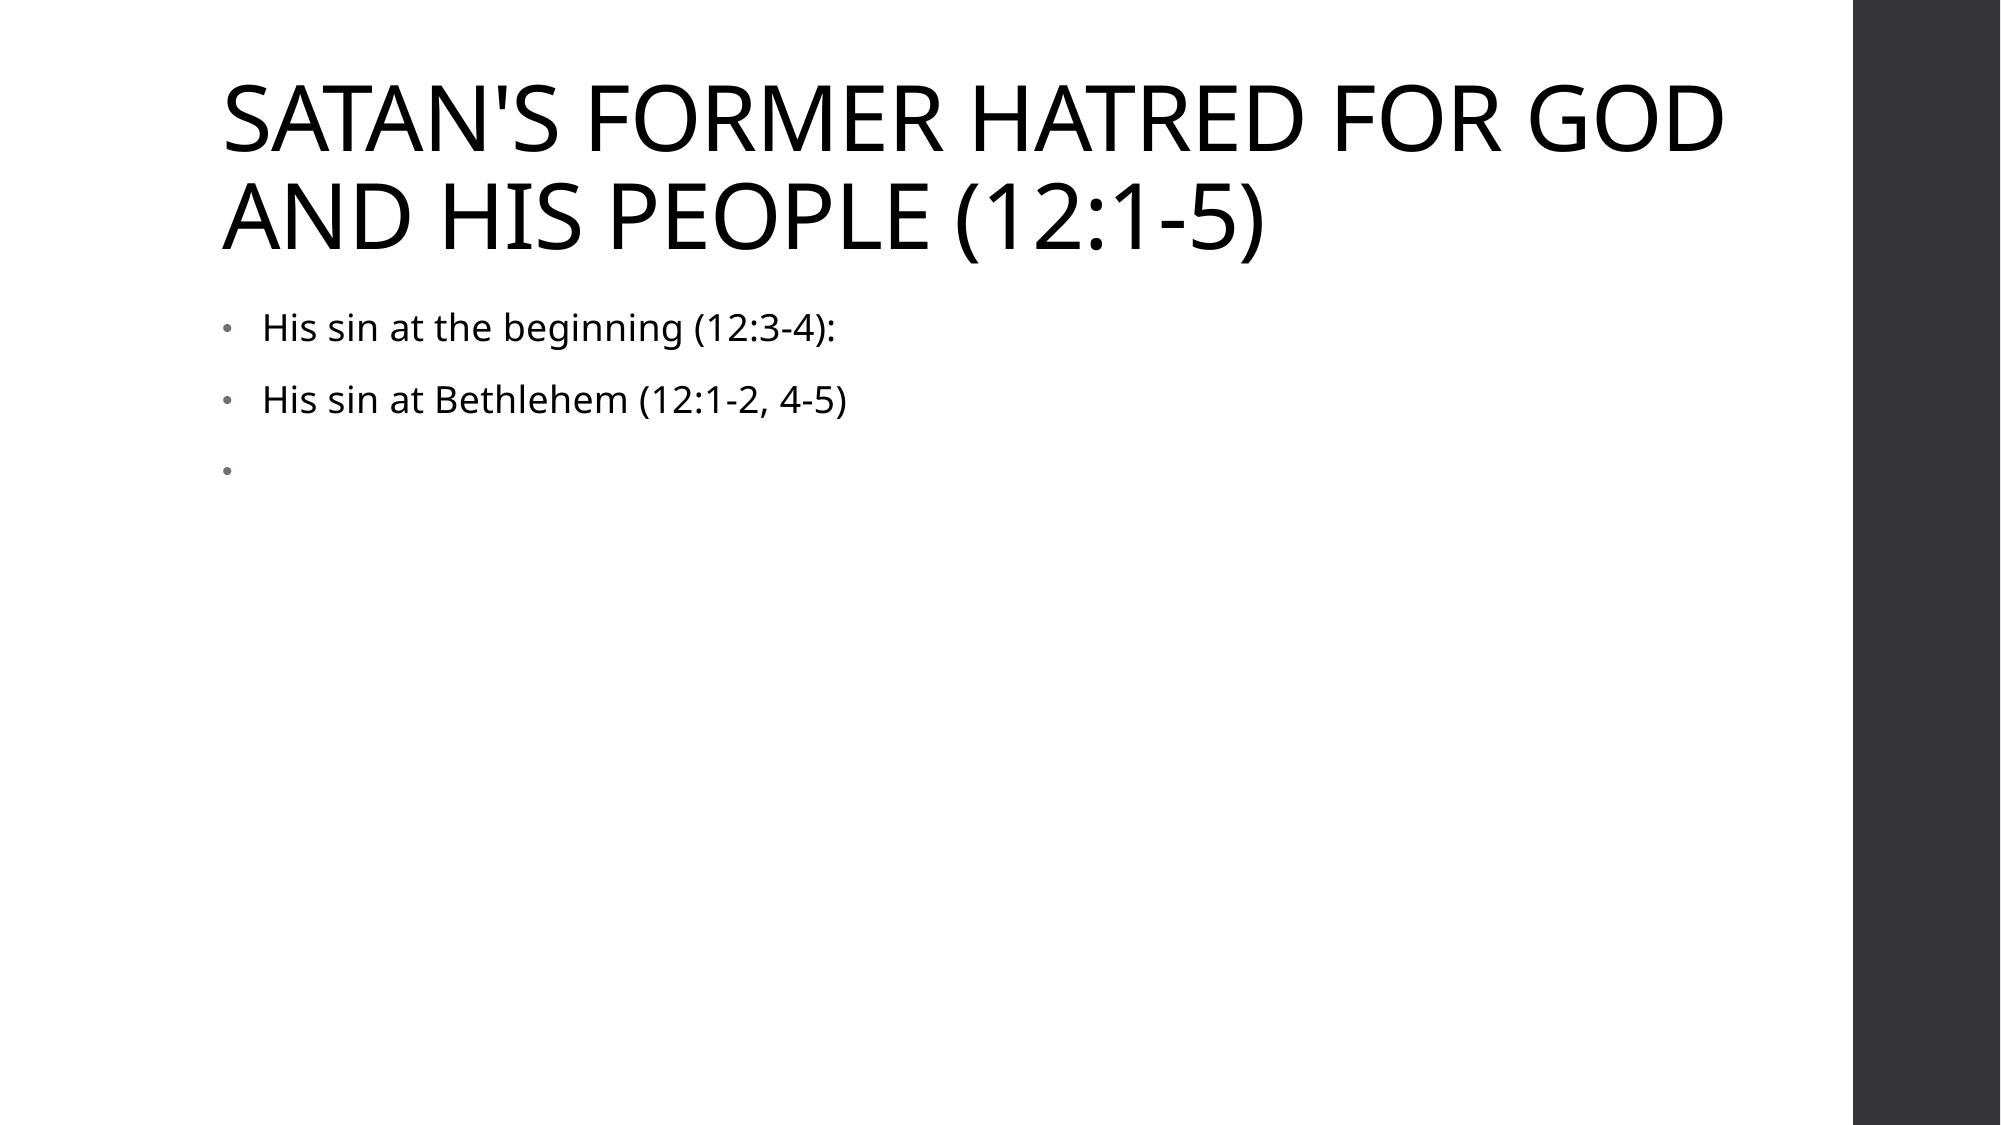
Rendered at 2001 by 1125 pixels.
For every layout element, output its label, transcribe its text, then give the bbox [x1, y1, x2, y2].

title SATAN'S FORMER HATRED FOR GOD AND HIS PEOPLE (12:1-5) [206, 60, 1797, 278]
list His sin at the beginning (12:3-4): His sin at Bethlehem (12:1-2, 4-5) [206, 299, 1617, 1014]
